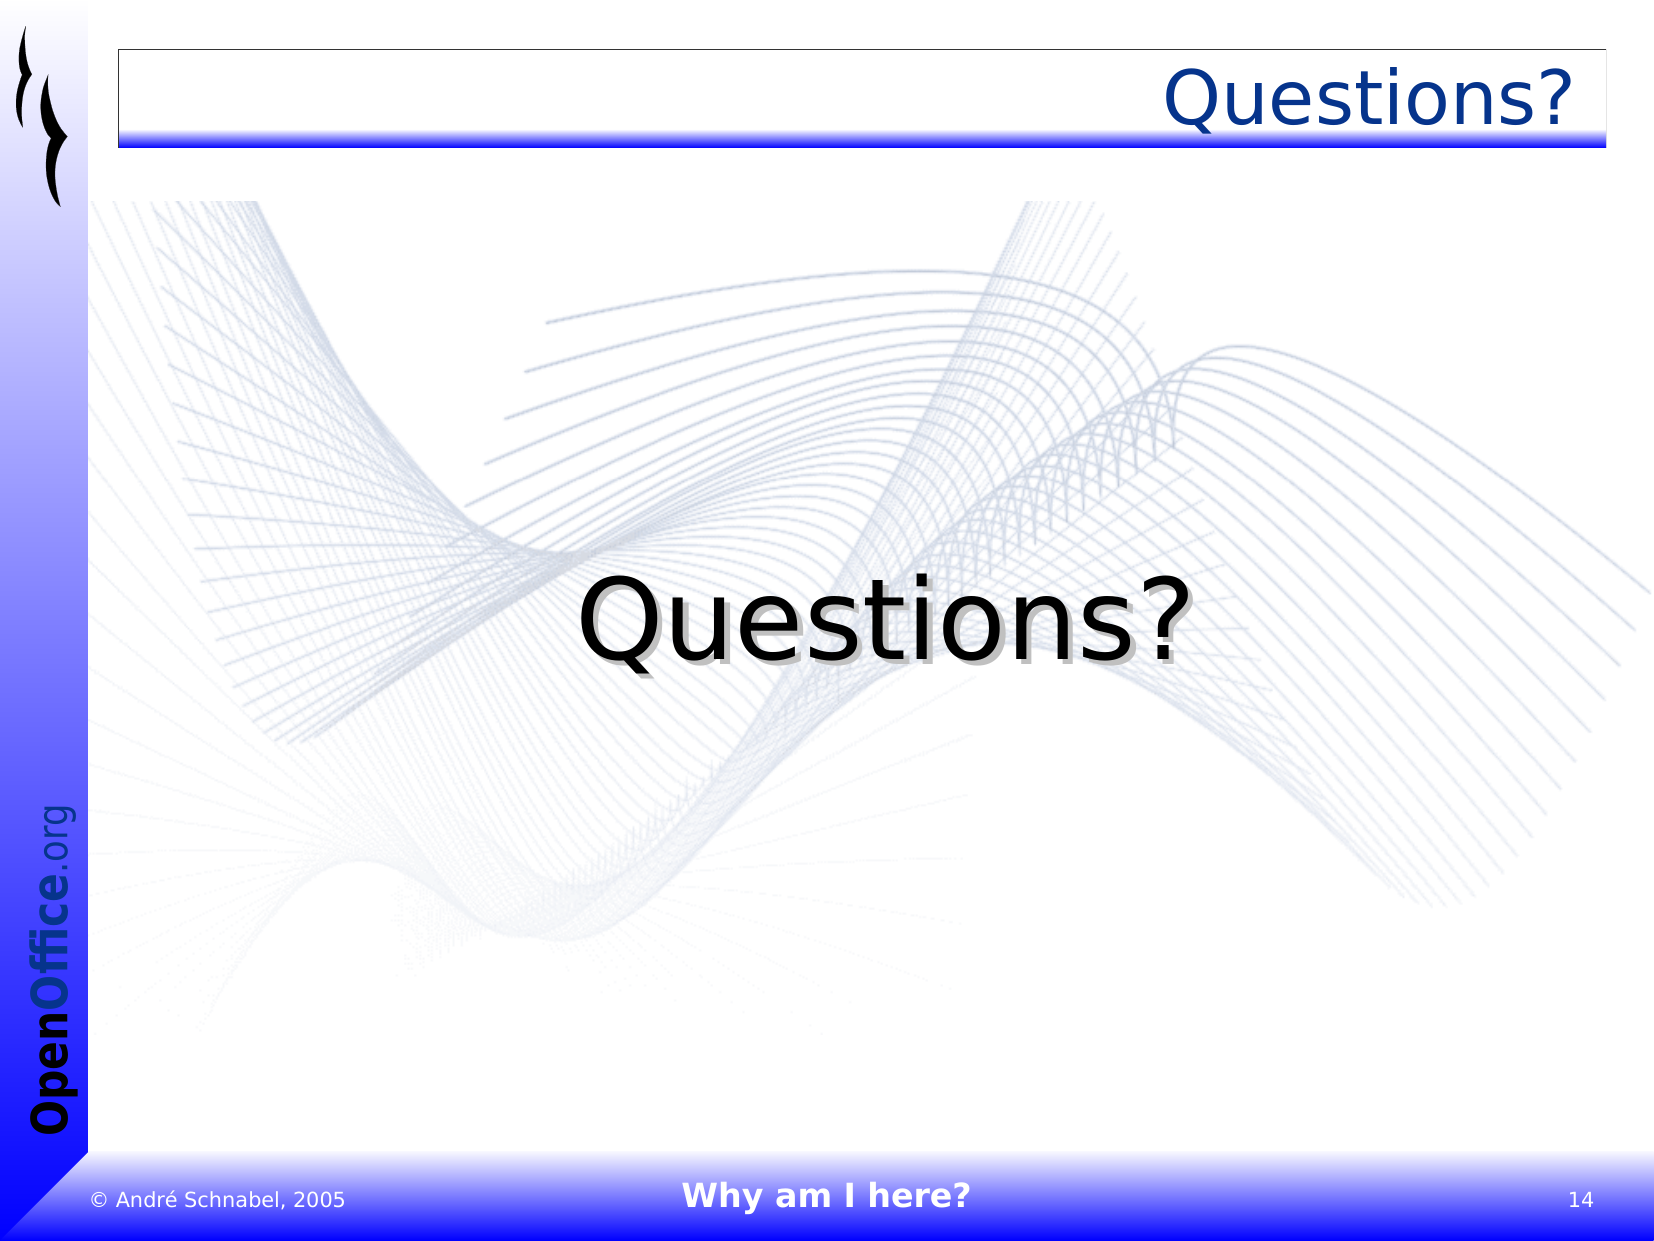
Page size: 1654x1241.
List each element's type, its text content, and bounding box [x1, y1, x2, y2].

text_box Questions? [566, 552, 1206, 688]
title Questions? [118, 49, 1607, 148]
